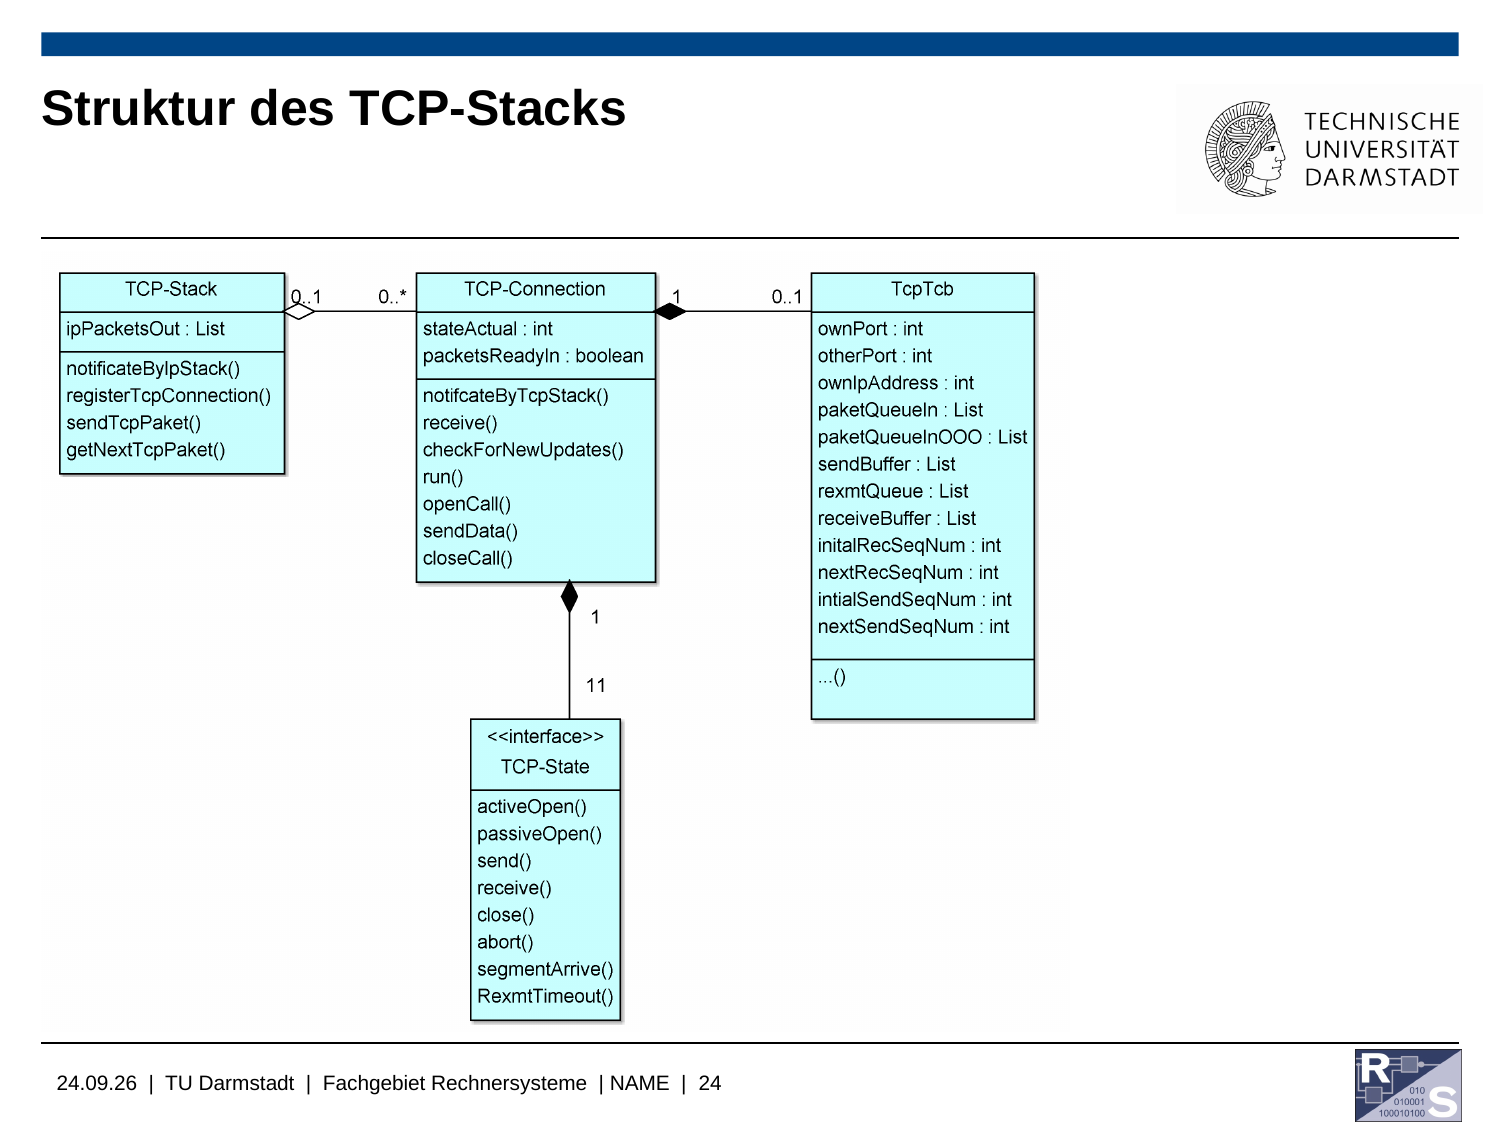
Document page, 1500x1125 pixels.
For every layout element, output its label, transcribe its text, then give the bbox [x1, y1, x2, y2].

title Struktur des TCP-Stacks [41, 32, 1131, 183]
picture [1355, 1049, 1462, 1122]
picture [41, 251, 1070, 1032]
